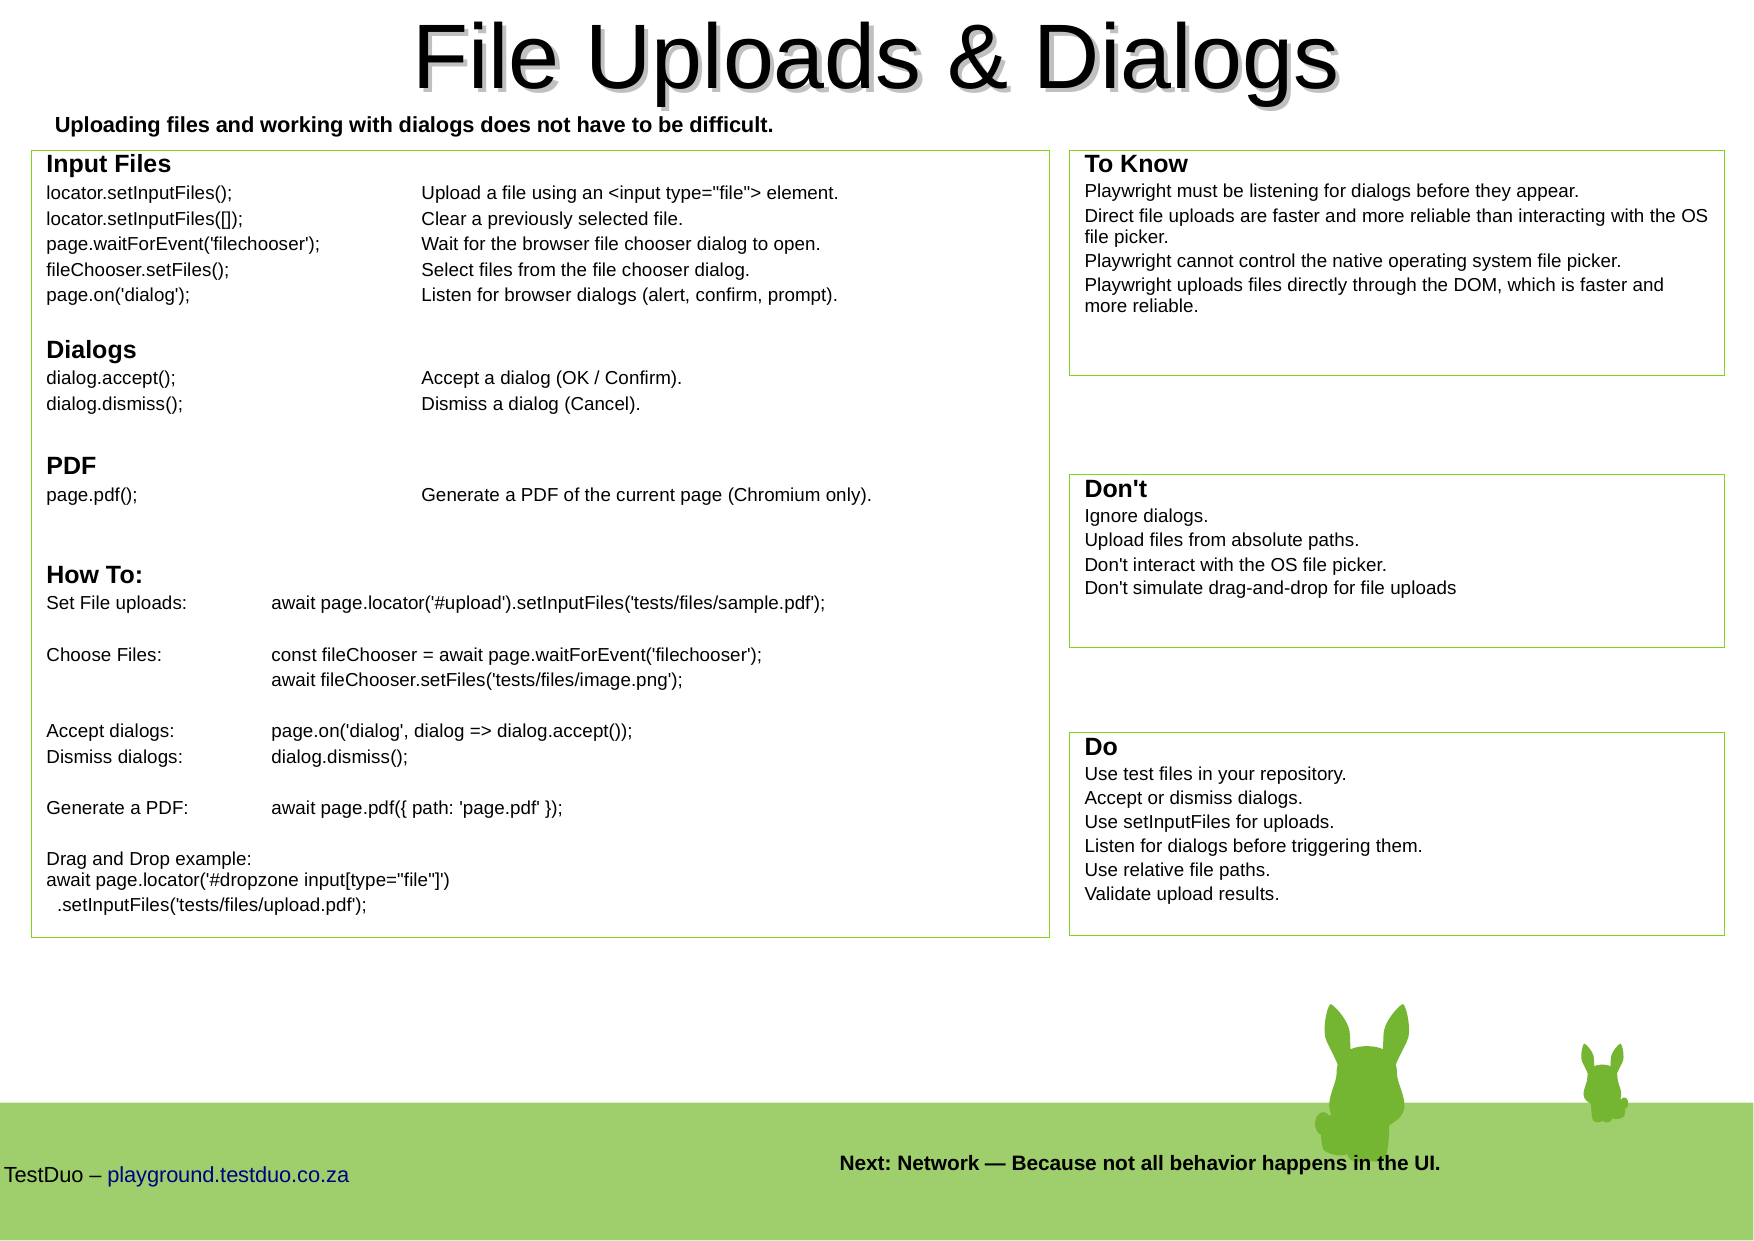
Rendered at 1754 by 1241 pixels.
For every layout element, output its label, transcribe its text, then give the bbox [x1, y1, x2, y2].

text_box Uploading files and working with dialogs does not have to be difficult. [39, 112, 1711, 151]
title TestDuo – playground.testduo.co.za [3, 1150, 824, 1201]
text_box To Know Playwright must be listening for dialogs before they appear. Direct file uploads are faster and more reliable than interacting with the OS file picker. Playwright cannot control the native operating system file picker. Playwright uploads files directly through the DOM, which is faster and more reliable. [1069, 150, 1725, 376]
text_box Input Files locator.setInputFiles(); Upload a file using an <input type="file"> element. locator.setInputFiles([]); Clear a previously selected file. page.waitForEvent('filechooser'); Wait for the browser file chooser dialog to open. fileChooser.setFiles(); Select files from the file chooser dialog. page.on('dialog'); Listen for browser dialogs (alert, confirm, prompt). Dialogs dialog.accept(); Accept a dialog (OK / Confirm). dialog.dismiss(); Dismiss a dialog (Cancel). PDF page.pdf(); Generate a PDF of the current page (Chromium only). How To: Set File uploads: await page.locator('#upload').setInputFiles('tests/files/sample.pdf'); Choose Files: const fileChooser = await page.waitForEvent('filechooser'); await fileChooser.setFiles('tests/files/image.png'); Accept dialogs: page.on('dialog', dialog => dialog.accept()); Dismiss dialogs: dialog.dismiss(); Generate a PDF: await page.pdf({ path: 'page.pdf' }); Drag and Drop example: await page.locator('#dropzone input[type="file"]') .setInputFiles('tests/files/upload.pdf'); [31, 150, 1050, 938]
text_box Next: Network — Because not all behavior happens in the UI. [824, 1144, 1754, 1207]
text_box Don't Ignore dialogs. Upload files from absolute paths. Don't interact with the OS file picker. Don't simulate drag-and-drop for file uploads [1069, 474, 1725, 648]
text_box Do Use test files in your repository. Accept or dismiss dialogs. Use setInputFiles for uploads. Listen for dialogs before triggering them. Use relative file paths. Validate upload results. [1069, 732, 1725, 936]
title File Uploads & Dialogs [93, 0, 1660, 112]
